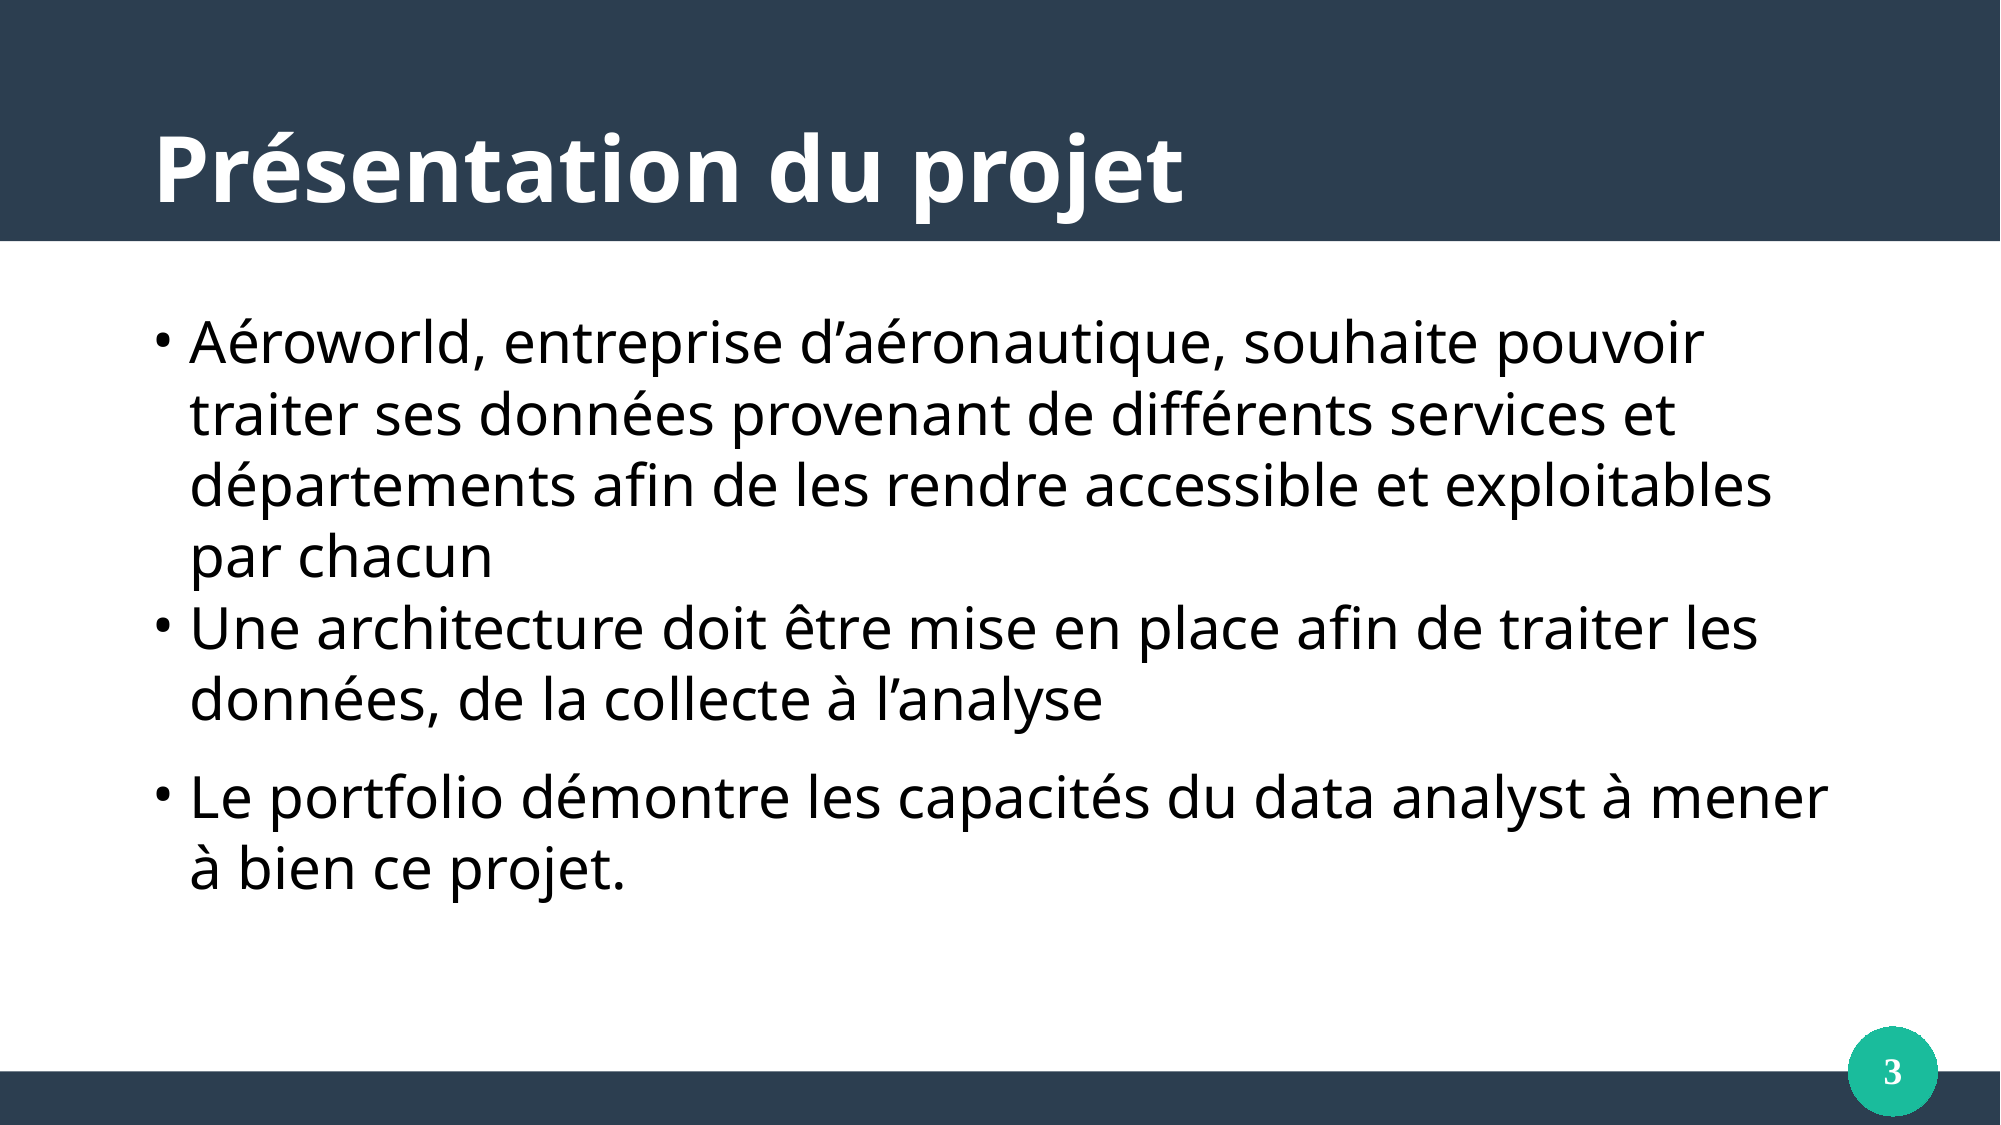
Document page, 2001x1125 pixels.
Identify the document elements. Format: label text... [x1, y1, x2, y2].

title Présentation du projet [137, 59, 1863, 278]
list Aéroworld, entreprise d’aéronautique, souhaite pouvoir traiter ses données provenant de différents services et départements afin de les rendre accessible et exploitables par chacun Une architecture doit être mise en place afin de traiter les données, de la collecte à l’analyse Le portfolio démontre les capacités du data analyst à mener à bien ce projet. [137, 299, 1863, 1014]
